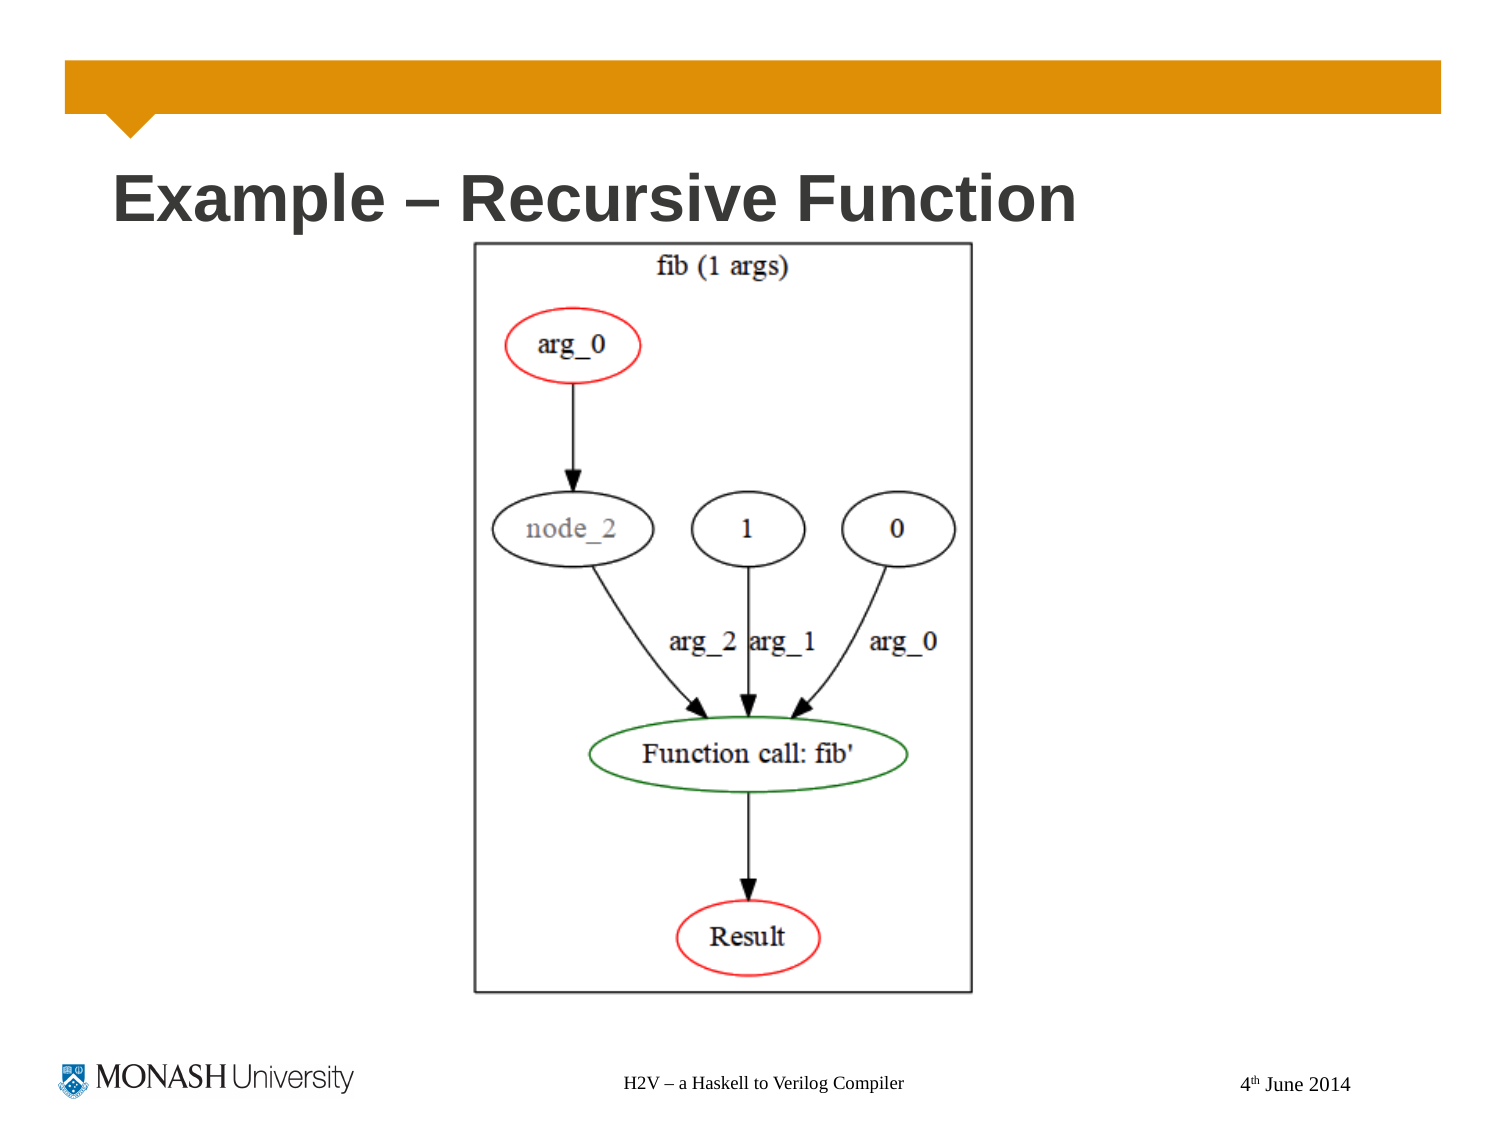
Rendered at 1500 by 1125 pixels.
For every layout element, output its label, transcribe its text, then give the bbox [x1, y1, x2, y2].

picture [469, 236, 984, 1004]
title Example – Recursive Function [112, 154, 1459, 256]
picture [58, 1064, 354, 1099]
